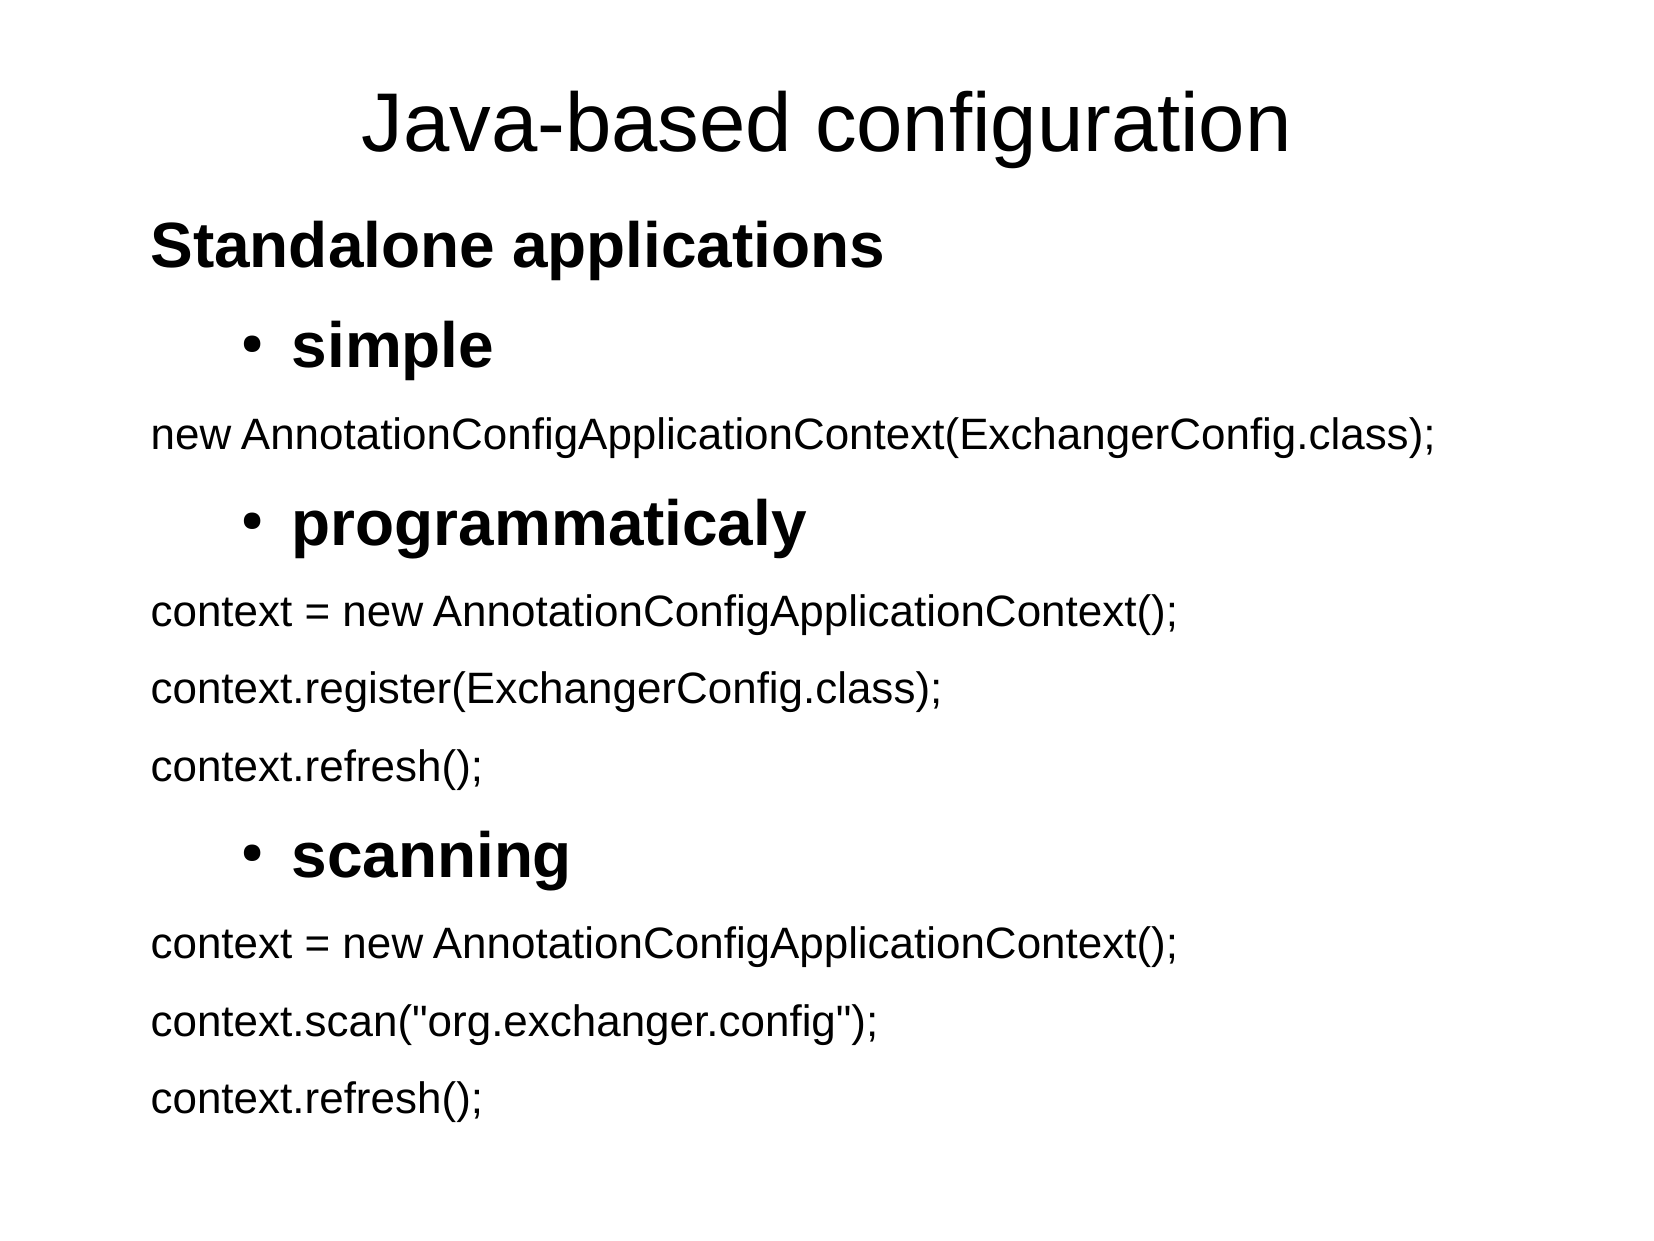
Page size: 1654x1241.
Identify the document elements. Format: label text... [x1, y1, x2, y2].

title Java-based configuration [82, 49, 1571, 196]
list Standalone applications simple new AnnotationConfigApplicationContext(ExchangerConfig.class); programmaticaly context = new AnnotationConfigApplicationContext(); context.register(ExchangerConfig.class); context.refresh(); scanning context = new AnnotationConfigApplicationContext(); context.scan("org.exchanger.config"); context.refresh(); [82, 210, 1571, 1126]
